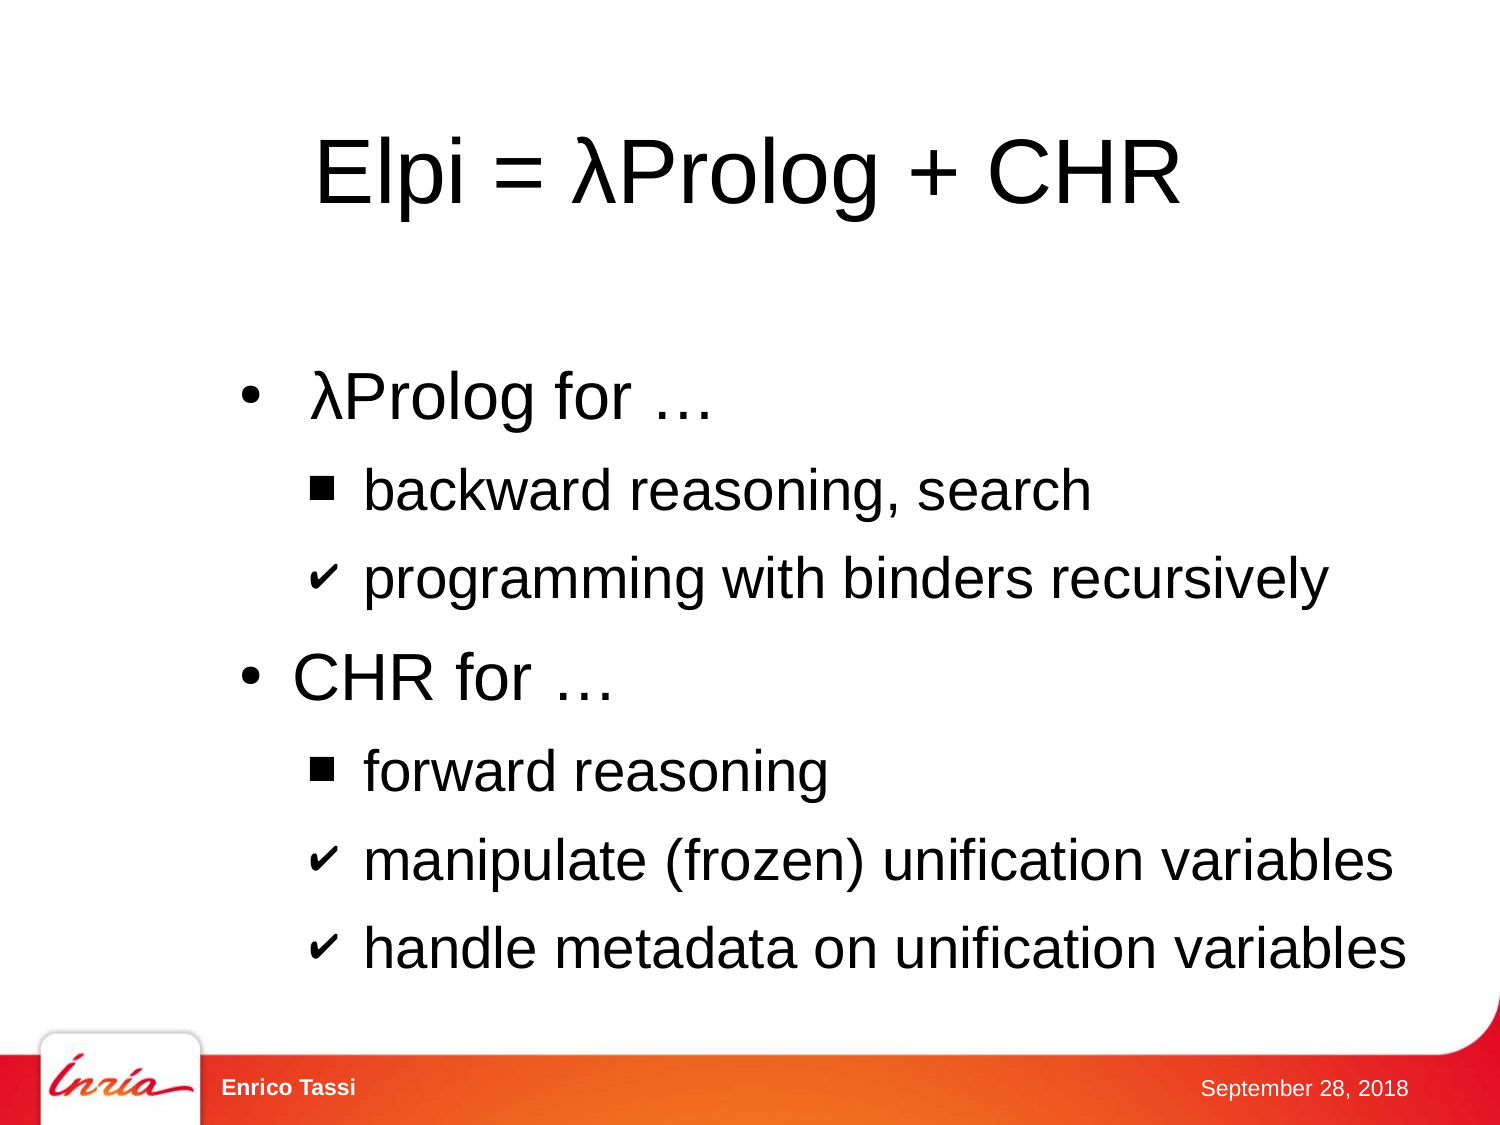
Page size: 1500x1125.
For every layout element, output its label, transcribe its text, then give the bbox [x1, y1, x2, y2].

list λProlog for … backward reasoning, search programming with binders recursively CHR for … forward reasoning manipulate (frozen) unification variables handle metadata on unification variables [221, 358, 1459, 1049]
picture [0, 947, 1500, 1125]
title Elpi = λProlog + CHR [131, 77, 1369, 266]
